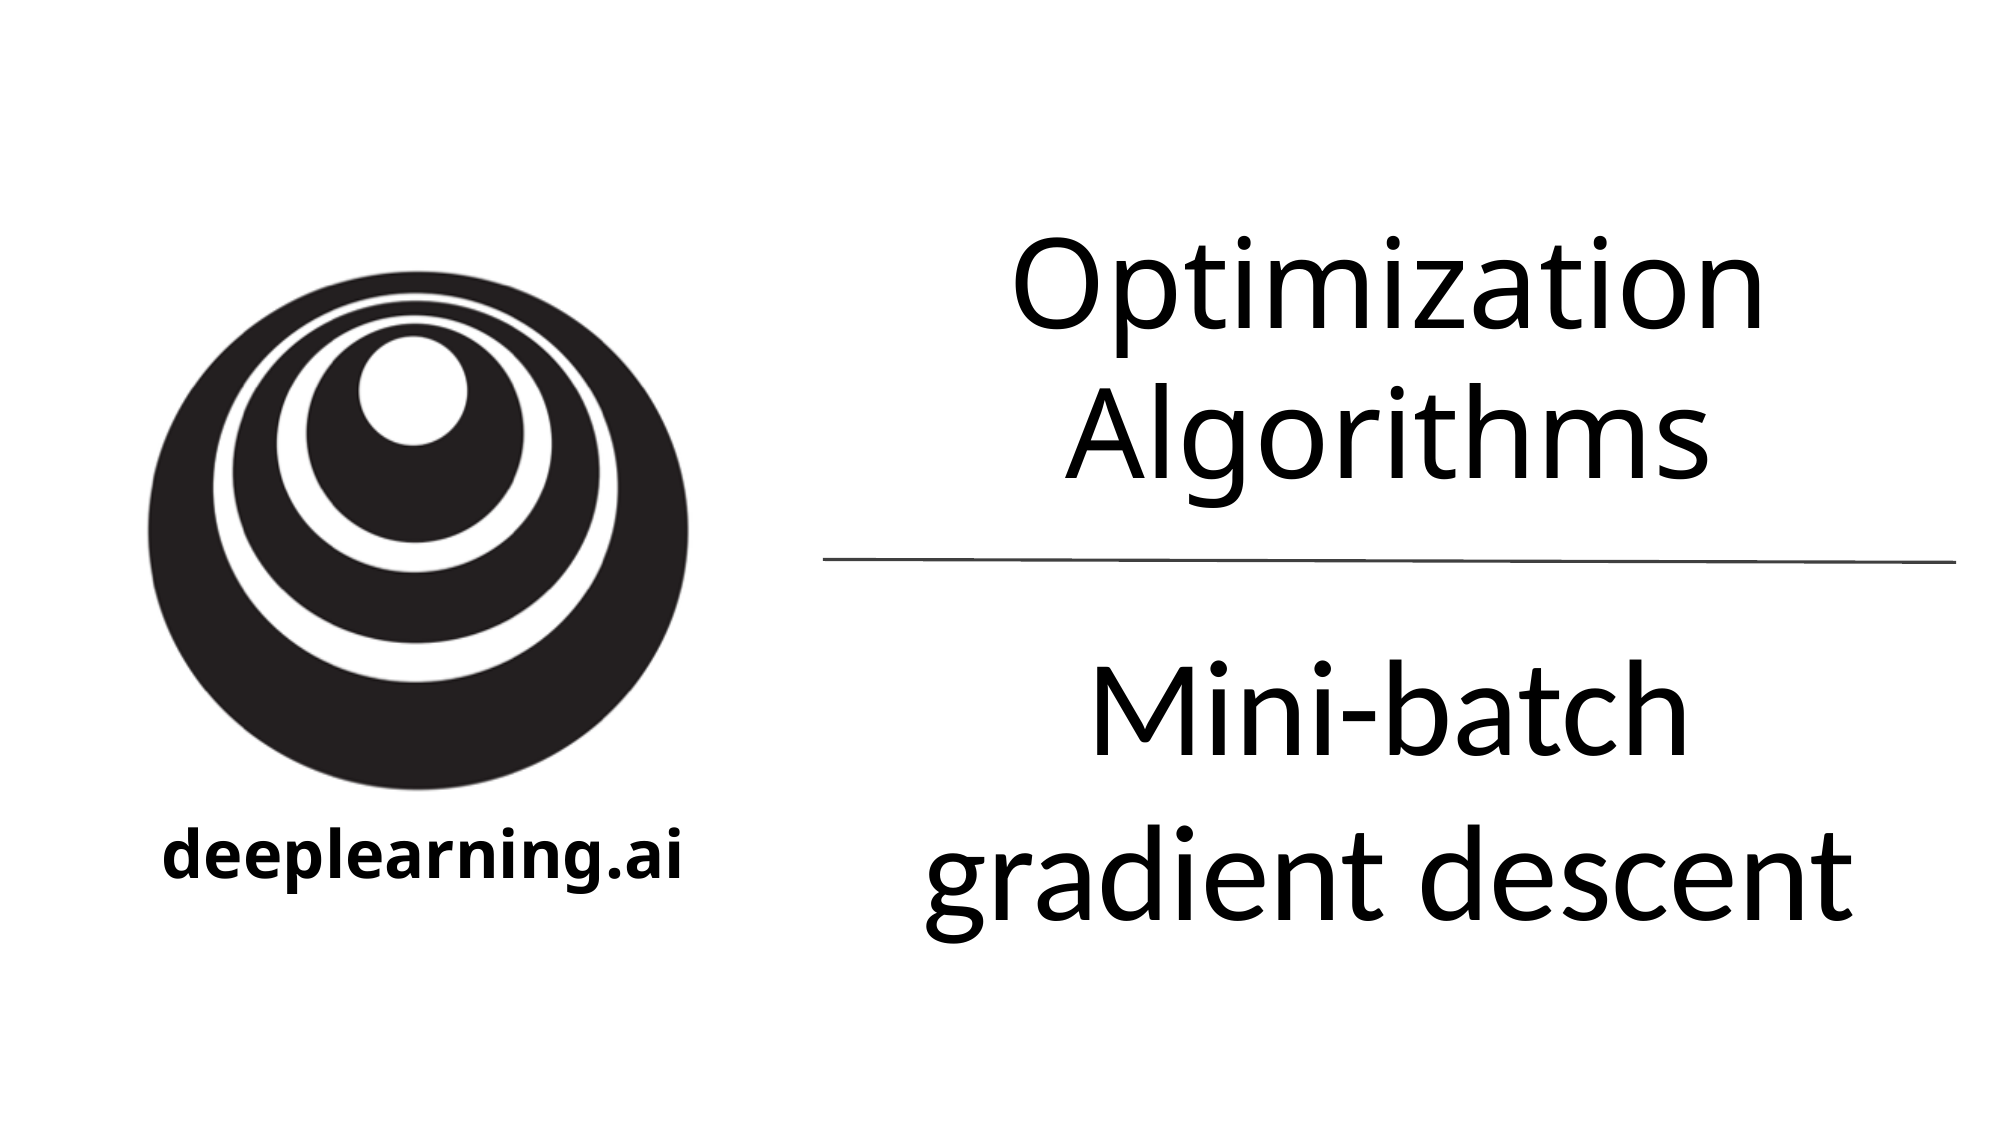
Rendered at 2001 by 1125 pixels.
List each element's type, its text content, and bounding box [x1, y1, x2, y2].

text_box Mini-batch gradient descent [796, 610, 1982, 956]
title Optimization Algorithms [929, 194, 1850, 512]
picture [108, 234, 739, 768]
text_box deeplearning.ai [56, 768, 790, 901]
